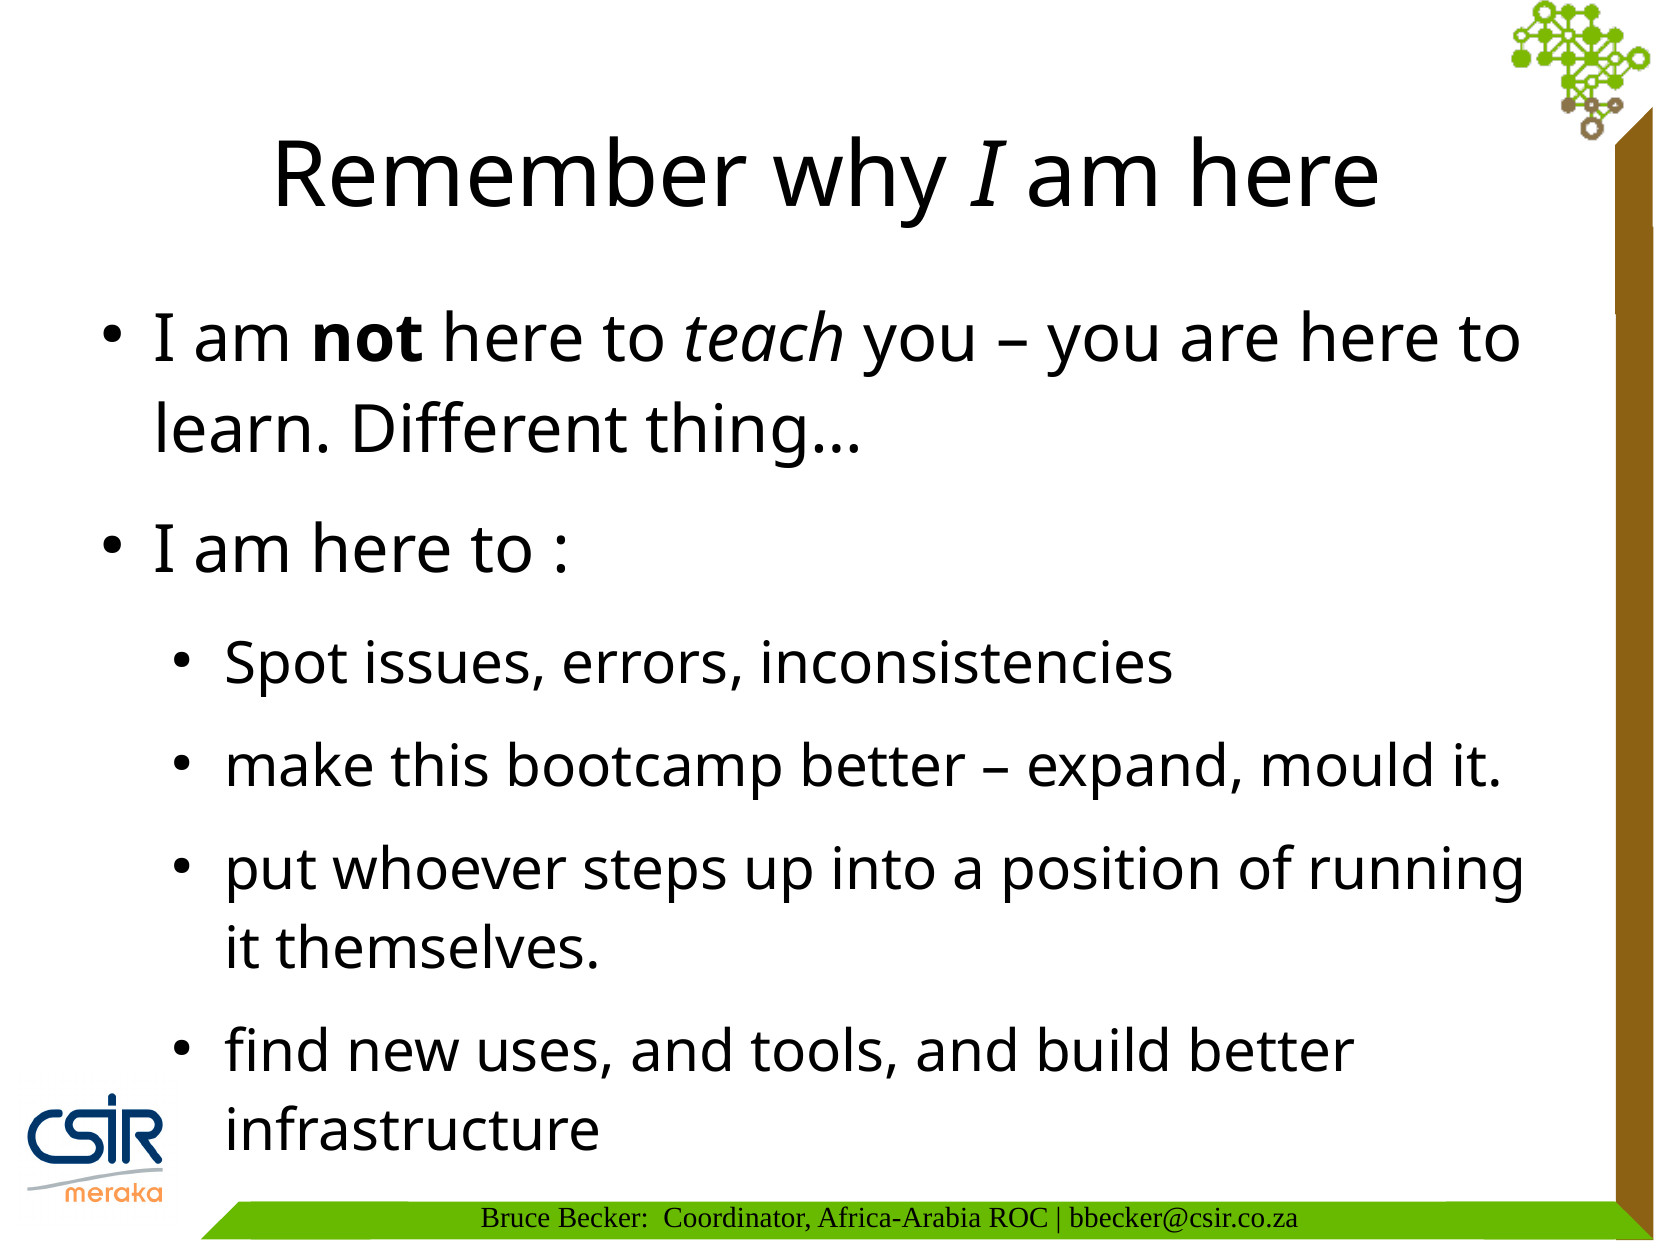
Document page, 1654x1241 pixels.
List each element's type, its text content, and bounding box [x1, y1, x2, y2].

list I am not here to teach you – you are here to learn. Different thing… I am here to : Spot issues, errors, inconsistencies make this bootcamp better – expand, mould it. put whoever steps up into a position of running it themselves. find new uses, and tools, and build better infrastructure [82, 290, 1571, 1081]
picture [12, 1074, 178, 1225]
picture [1503, 0, 1654, 144]
title Remember why I am here [82, 67, 1571, 275]
